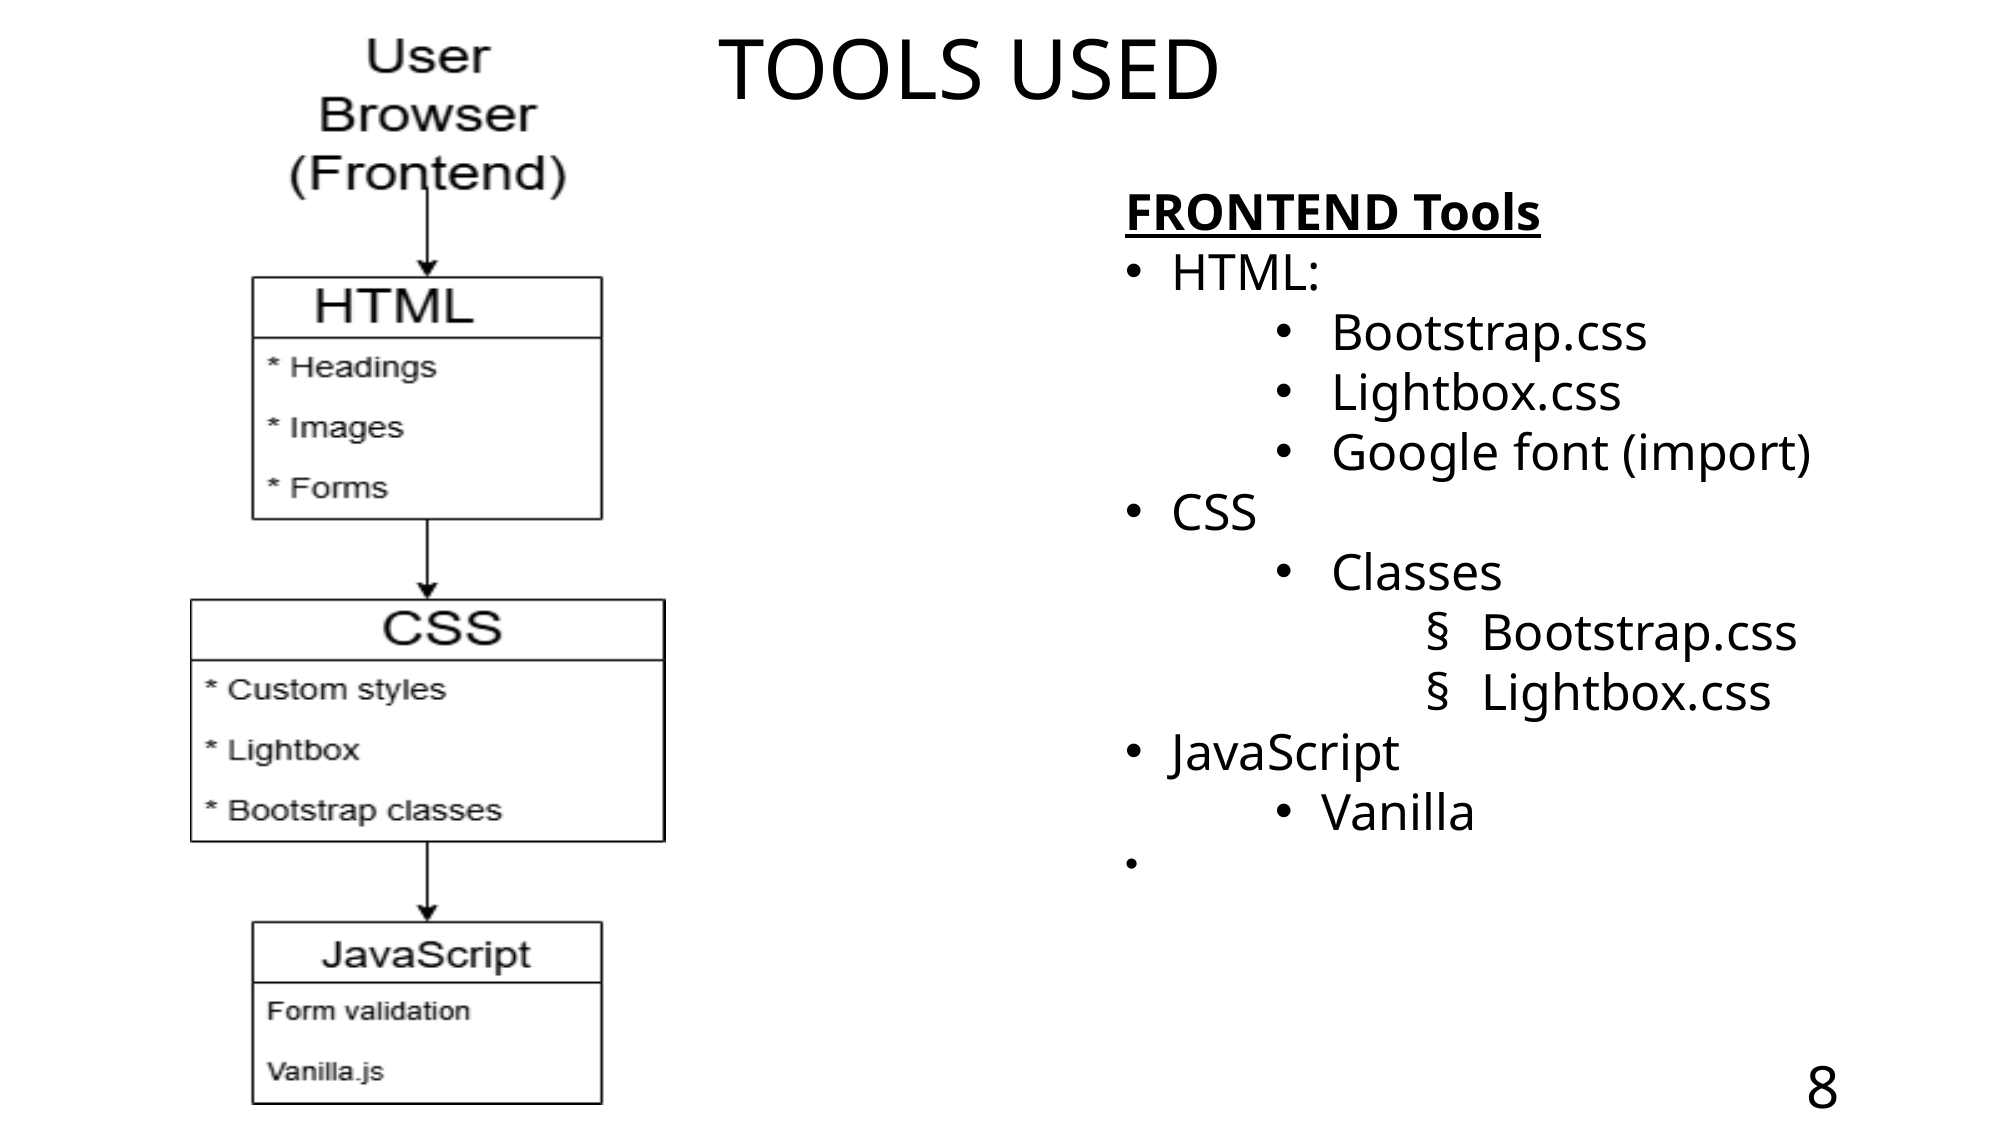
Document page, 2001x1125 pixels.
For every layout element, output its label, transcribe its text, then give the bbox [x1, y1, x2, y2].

picture [190, 29, 666, 1105]
title TOOLS USED [93, 0, 1848, 174]
text_box FRONTEND Tools HTML: Bootstrap.css Lightbox.css Google font (import) CSS Classes Bootstrap.css Lightbox.css JavaScript Vanilla [1109, 173, 1836, 901]
slide_number 15 [1791, 1042, 1902, 1103]
